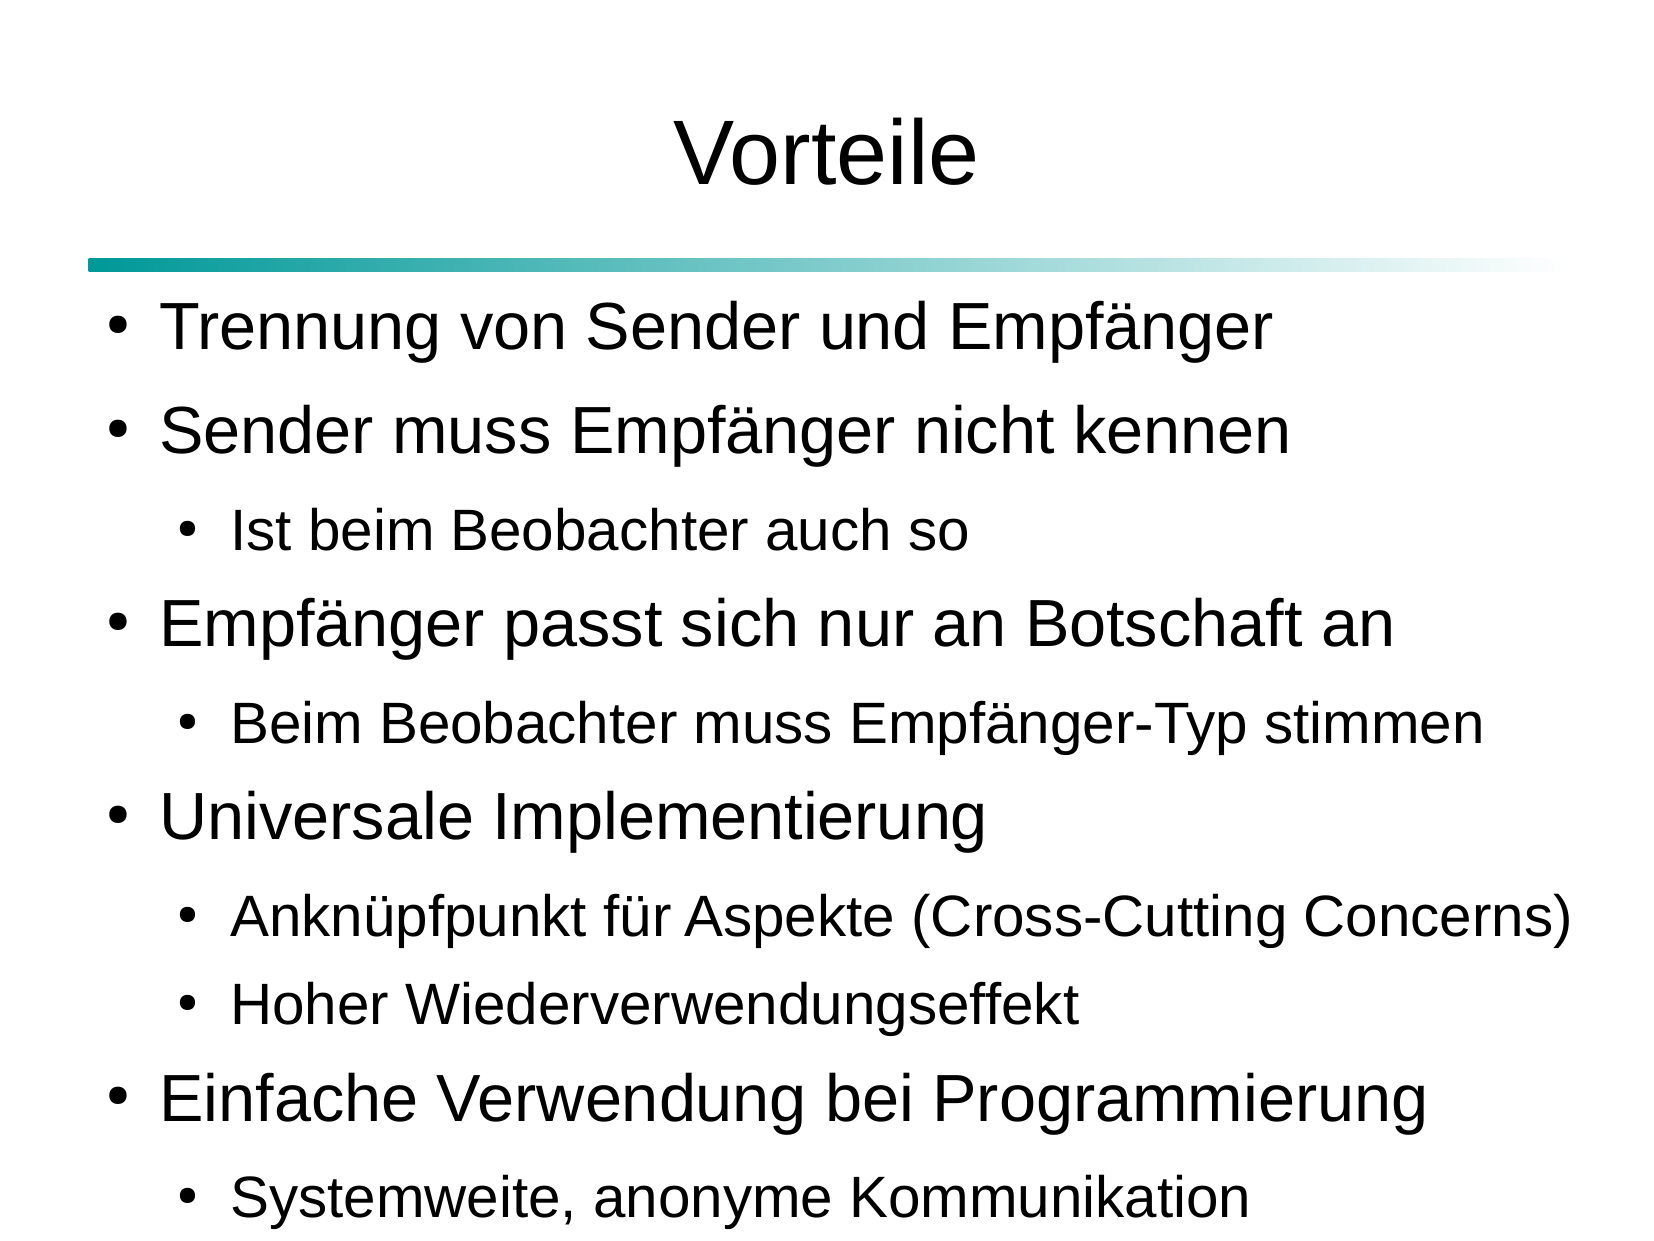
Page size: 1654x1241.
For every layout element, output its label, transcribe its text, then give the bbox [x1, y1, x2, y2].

list Trennung von Sender und Empfänger Sender muss Empfänger nicht kennen Ist beim Beobachter auch so Empfänger passt sich nur an Botschaft an Beim Beobachter muss Empfänger-Typ stimmen Universale Implementierung Anknüpfpunkt für Aspekte (Cross-Cutting Concerns) Hoher Wiederverwendungseffekt Einfache Verwendung bei Programmierung Systemweite, anonyme Kommunikation [88, 288, 1577, 1229]
title Vorteile [82, 49, 1571, 257]
